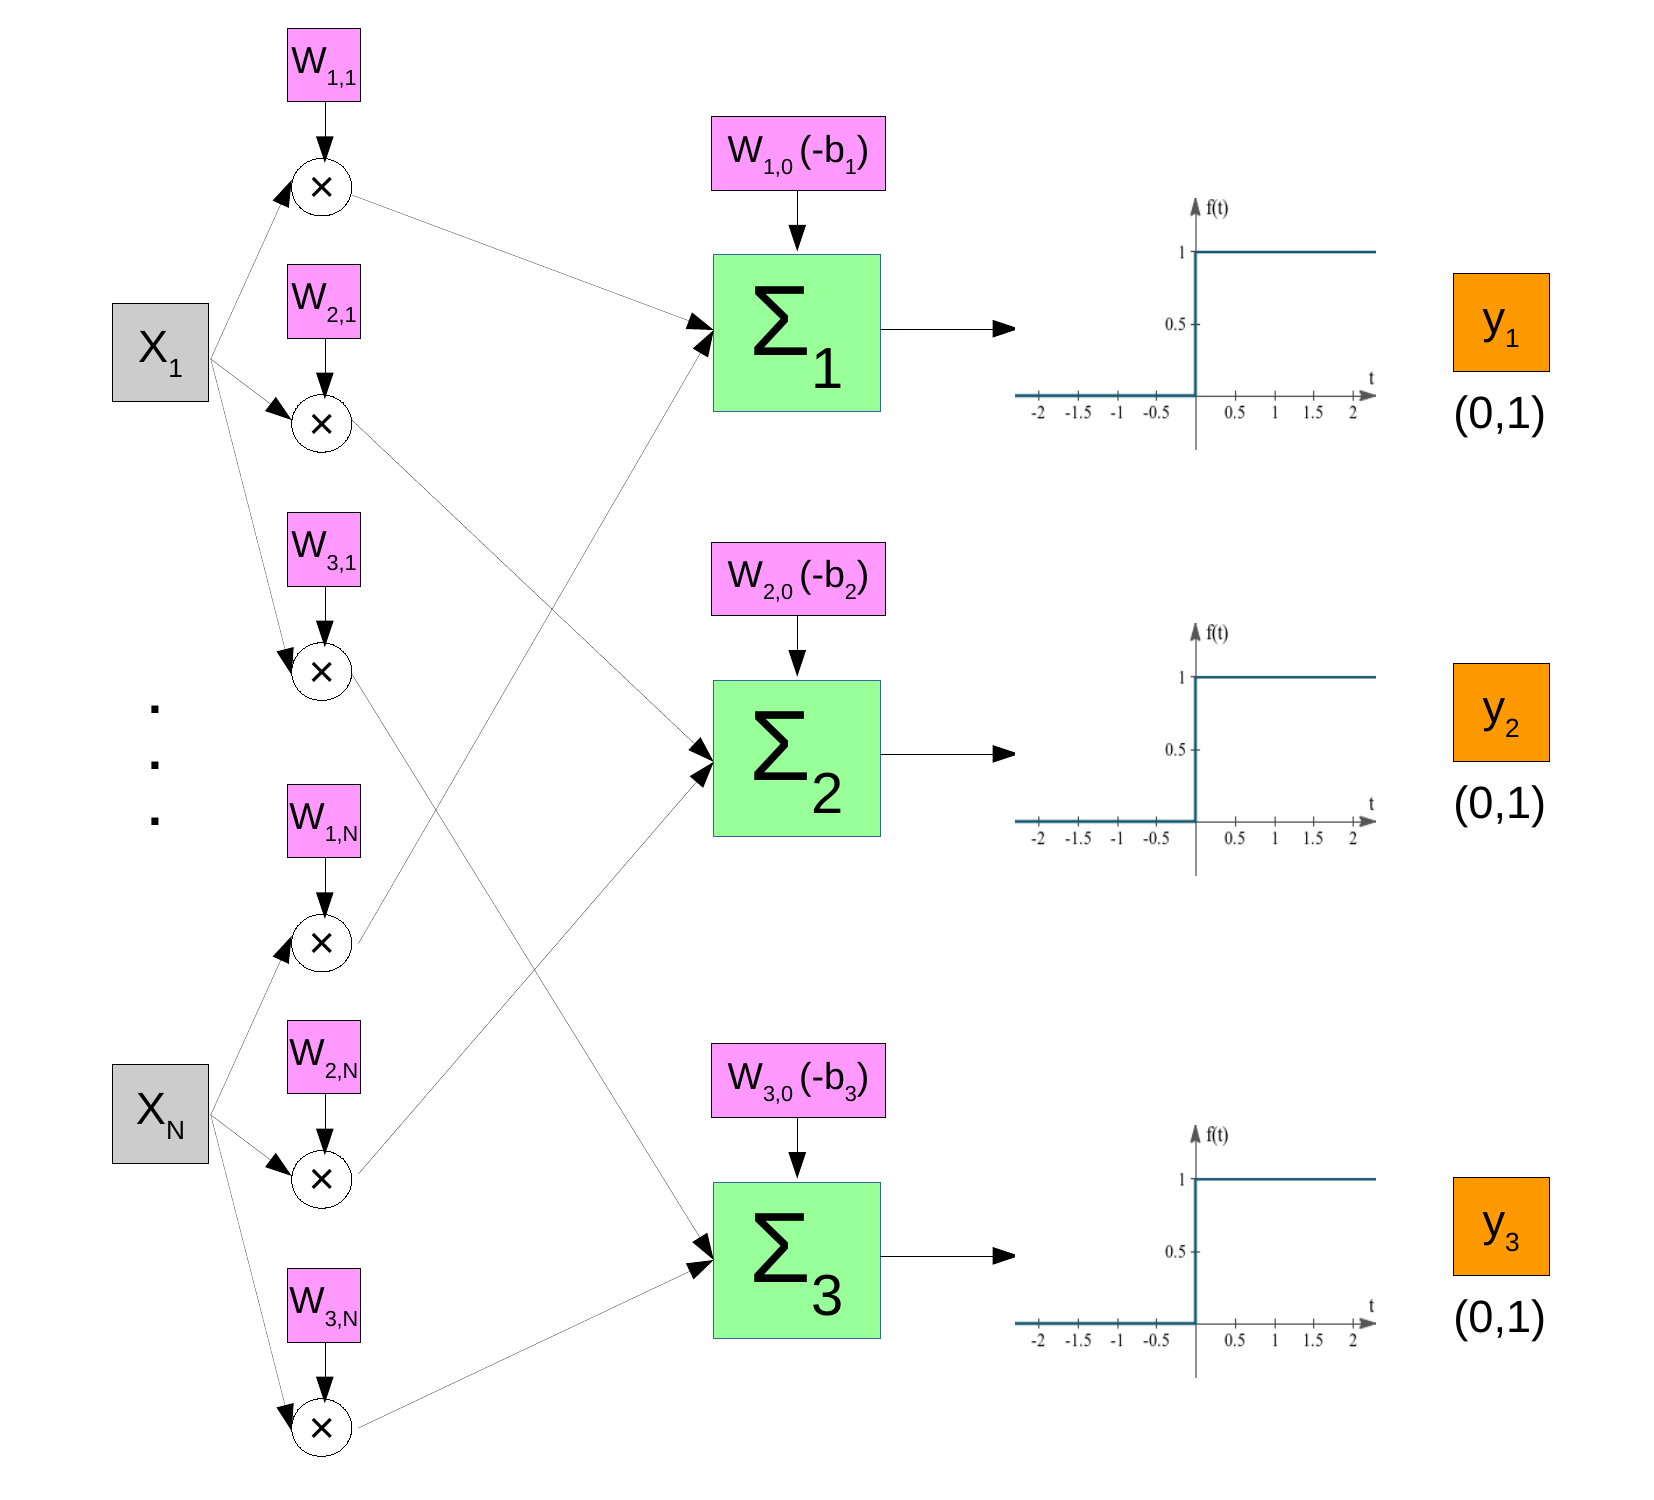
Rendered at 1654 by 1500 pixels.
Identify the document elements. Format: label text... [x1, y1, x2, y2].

text_box W2,1 [287, 264, 361, 339]
text_box Σ3 [713, 1182, 881, 1339]
text_box W1,0 (-b1) [711, 116, 886, 191]
text_box (0,1) [1402, 766, 1598, 840]
text_box × [291, 394, 352, 453]
text_box W3,N [287, 1268, 361, 1343]
text_box W1,1 [287, 28, 361, 102]
text_box W2,0 (-b2) [711, 542, 886, 616]
text_box × [291, 158, 352, 216]
picture [1015, 623, 1376, 876]
text_box × [291, 1150, 352, 1209]
text_box (0,1) [1402, 377, 1598, 450]
text_box W3,0 (-b3) [711, 1043, 886, 1118]
text_box y1 [1453, 273, 1550, 372]
text_box . . . [110, 661, 201, 992]
text_box × [291, 1398, 352, 1457]
text_box Σ2 [713, 680, 881, 837]
text_box y3 [1453, 1177, 1550, 1276]
text_box W2,N [287, 1020, 361, 1094]
text_box × [291, 642, 352, 701]
text_box y2 [1453, 663, 1550, 762]
text_box W1,N [287, 784, 361, 858]
text_box XN [112, 1064, 209, 1164]
text_box W3,1 [287, 512, 361, 587]
picture [1015, 1125, 1376, 1378]
text_box × [291, 914, 352, 972]
picture [1015, 198, 1376, 451]
text_box (0,1) [1402, 1280, 1598, 1354]
text_box Σ1 [713, 254, 881, 412]
text_box X1 [112, 303, 209, 402]
